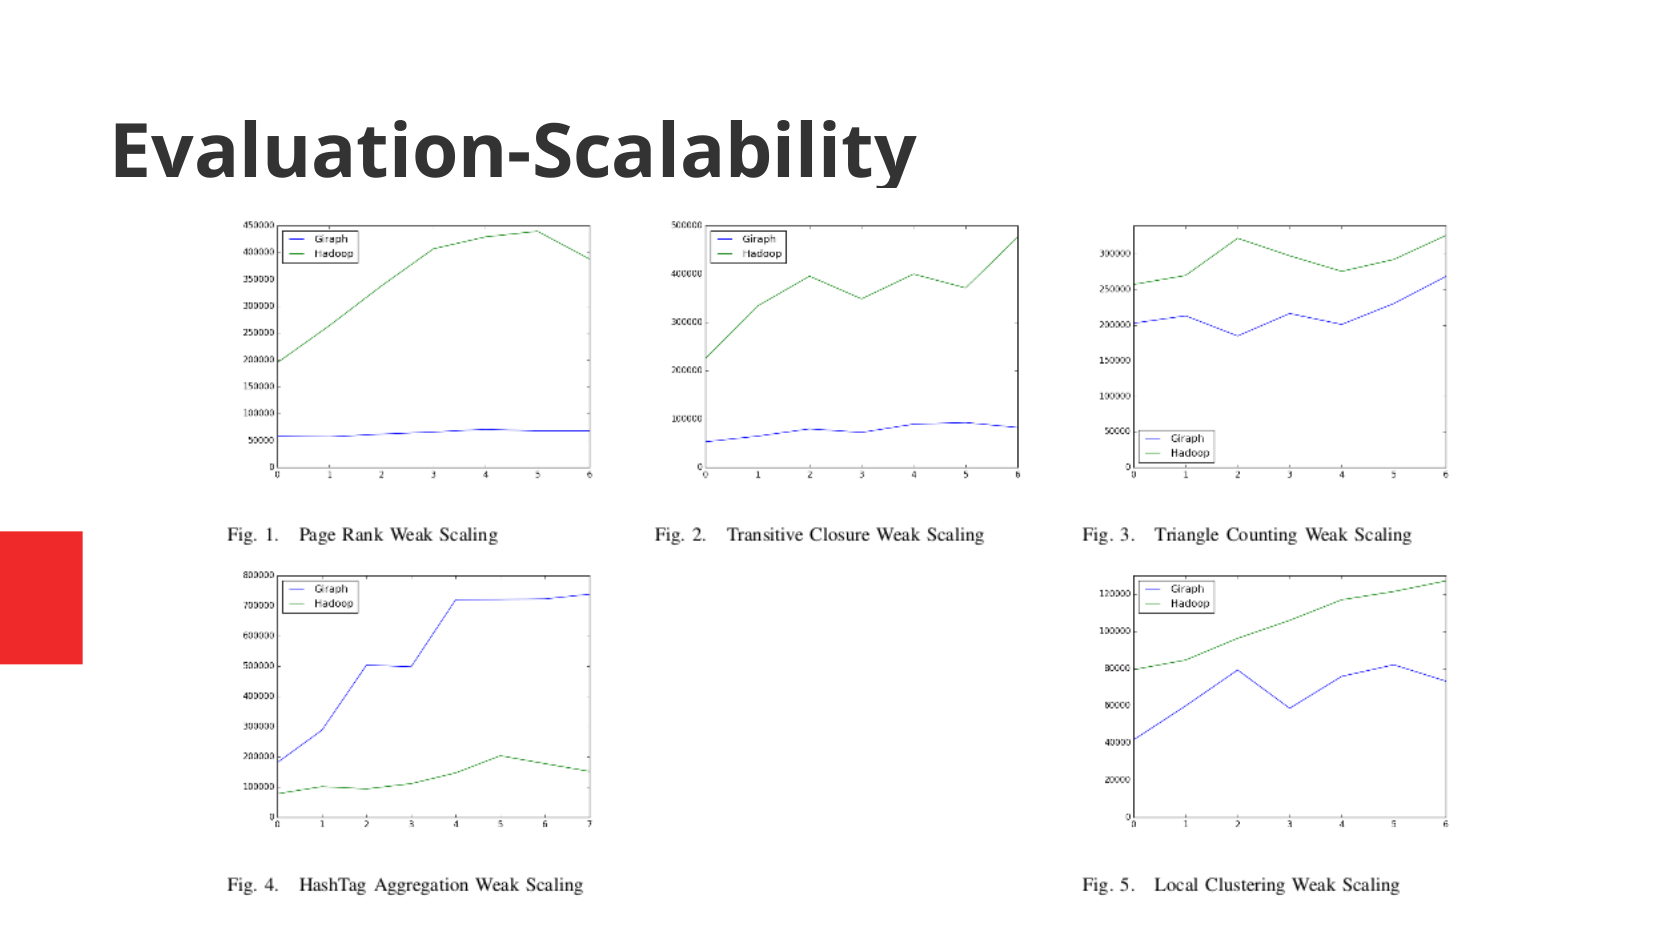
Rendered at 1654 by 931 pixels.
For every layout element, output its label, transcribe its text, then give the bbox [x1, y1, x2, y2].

picture [153, 188, 1497, 916]
title Evaluation-Scalability [109, 60, 1516, 238]
